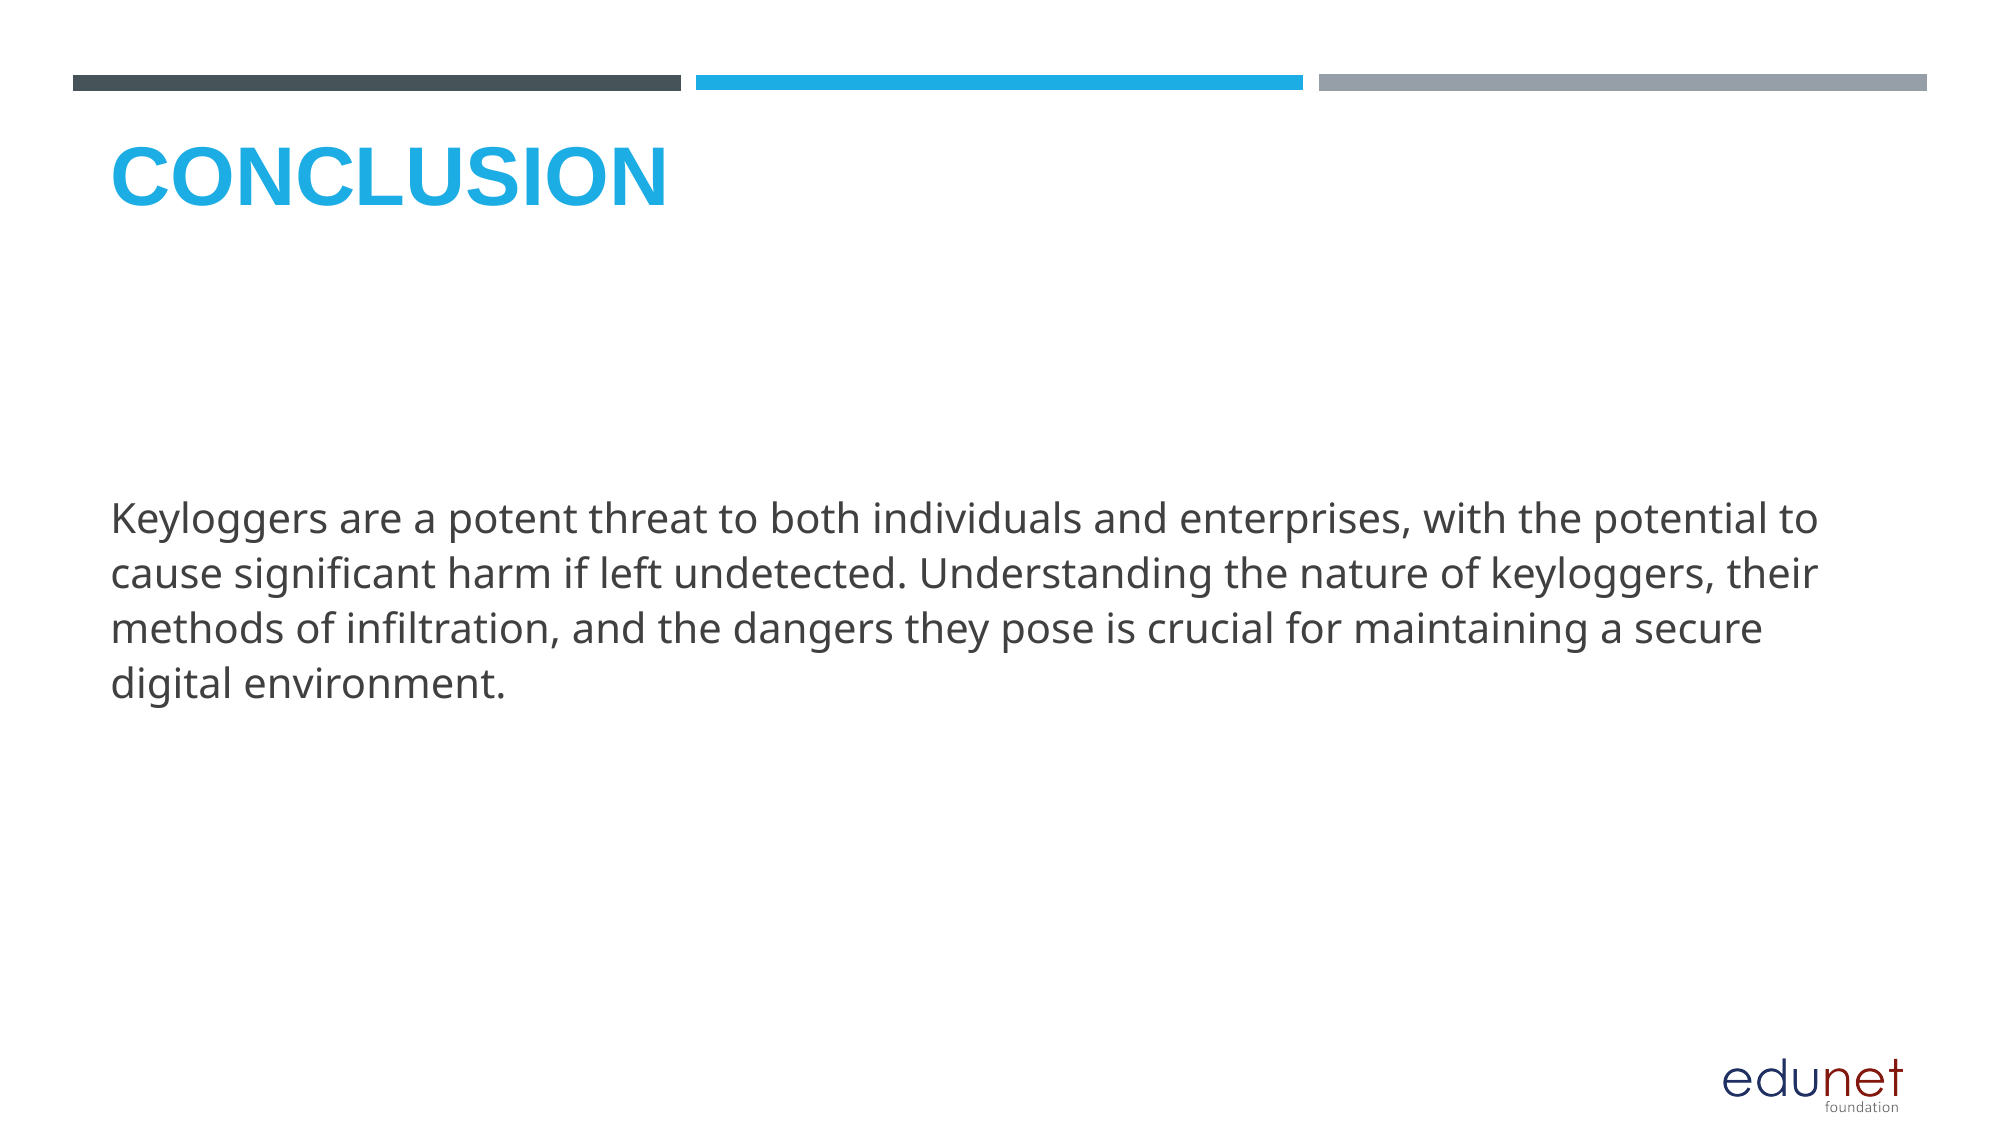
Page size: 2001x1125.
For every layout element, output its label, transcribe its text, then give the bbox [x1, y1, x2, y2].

title Conclusion [95, 115, 1905, 203]
list Keyloggers are a potent threat to both individuals and enterprises, with the potential to cause significant harm if left undetected. Understanding the nature of keyloggers, their methods of infiltration, and the dangers they pose is crucial for maintaining a secure digital environment. [95, 213, 1905, 981]
